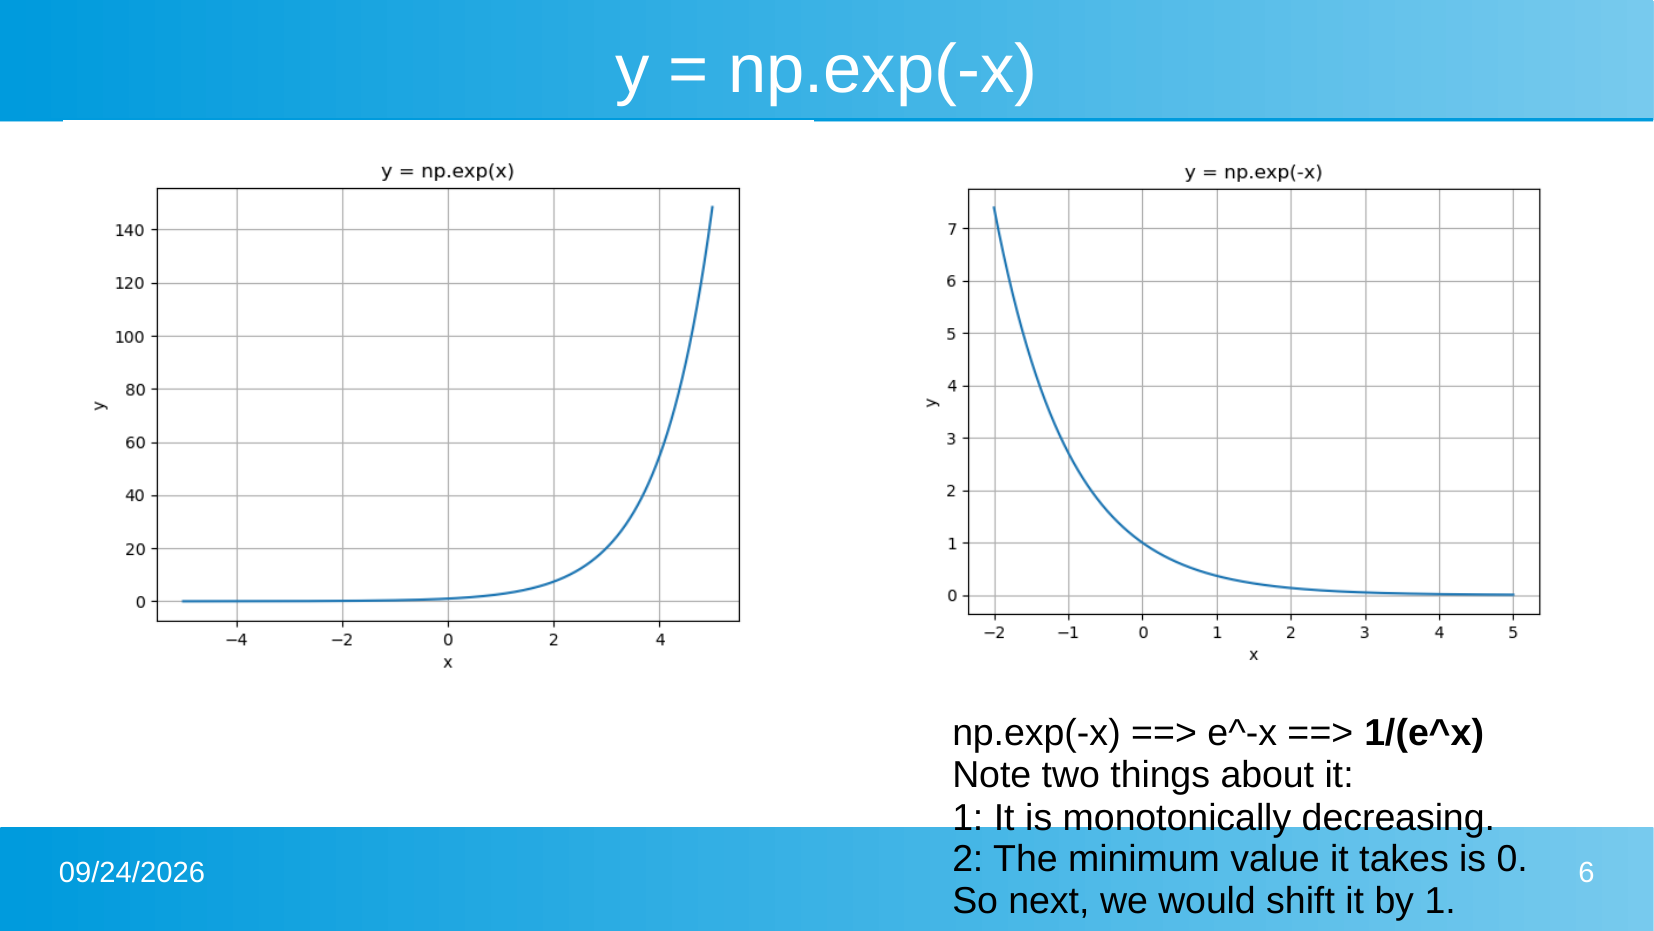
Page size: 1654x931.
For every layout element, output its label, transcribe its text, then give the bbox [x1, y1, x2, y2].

title y = np.exp(-x) [59, 29, 1595, 108]
picture [876, 122, 1613, 676]
text_box np.exp(-x) ==> e^-x ==> 1/(e^x) Note two things about it: 1: It is monotonically decreasing. 2: The minimum value it takes is 0. So next, we would shift it by 1. [937, 704, 1654, 930]
picture [63, 121, 814, 683]
